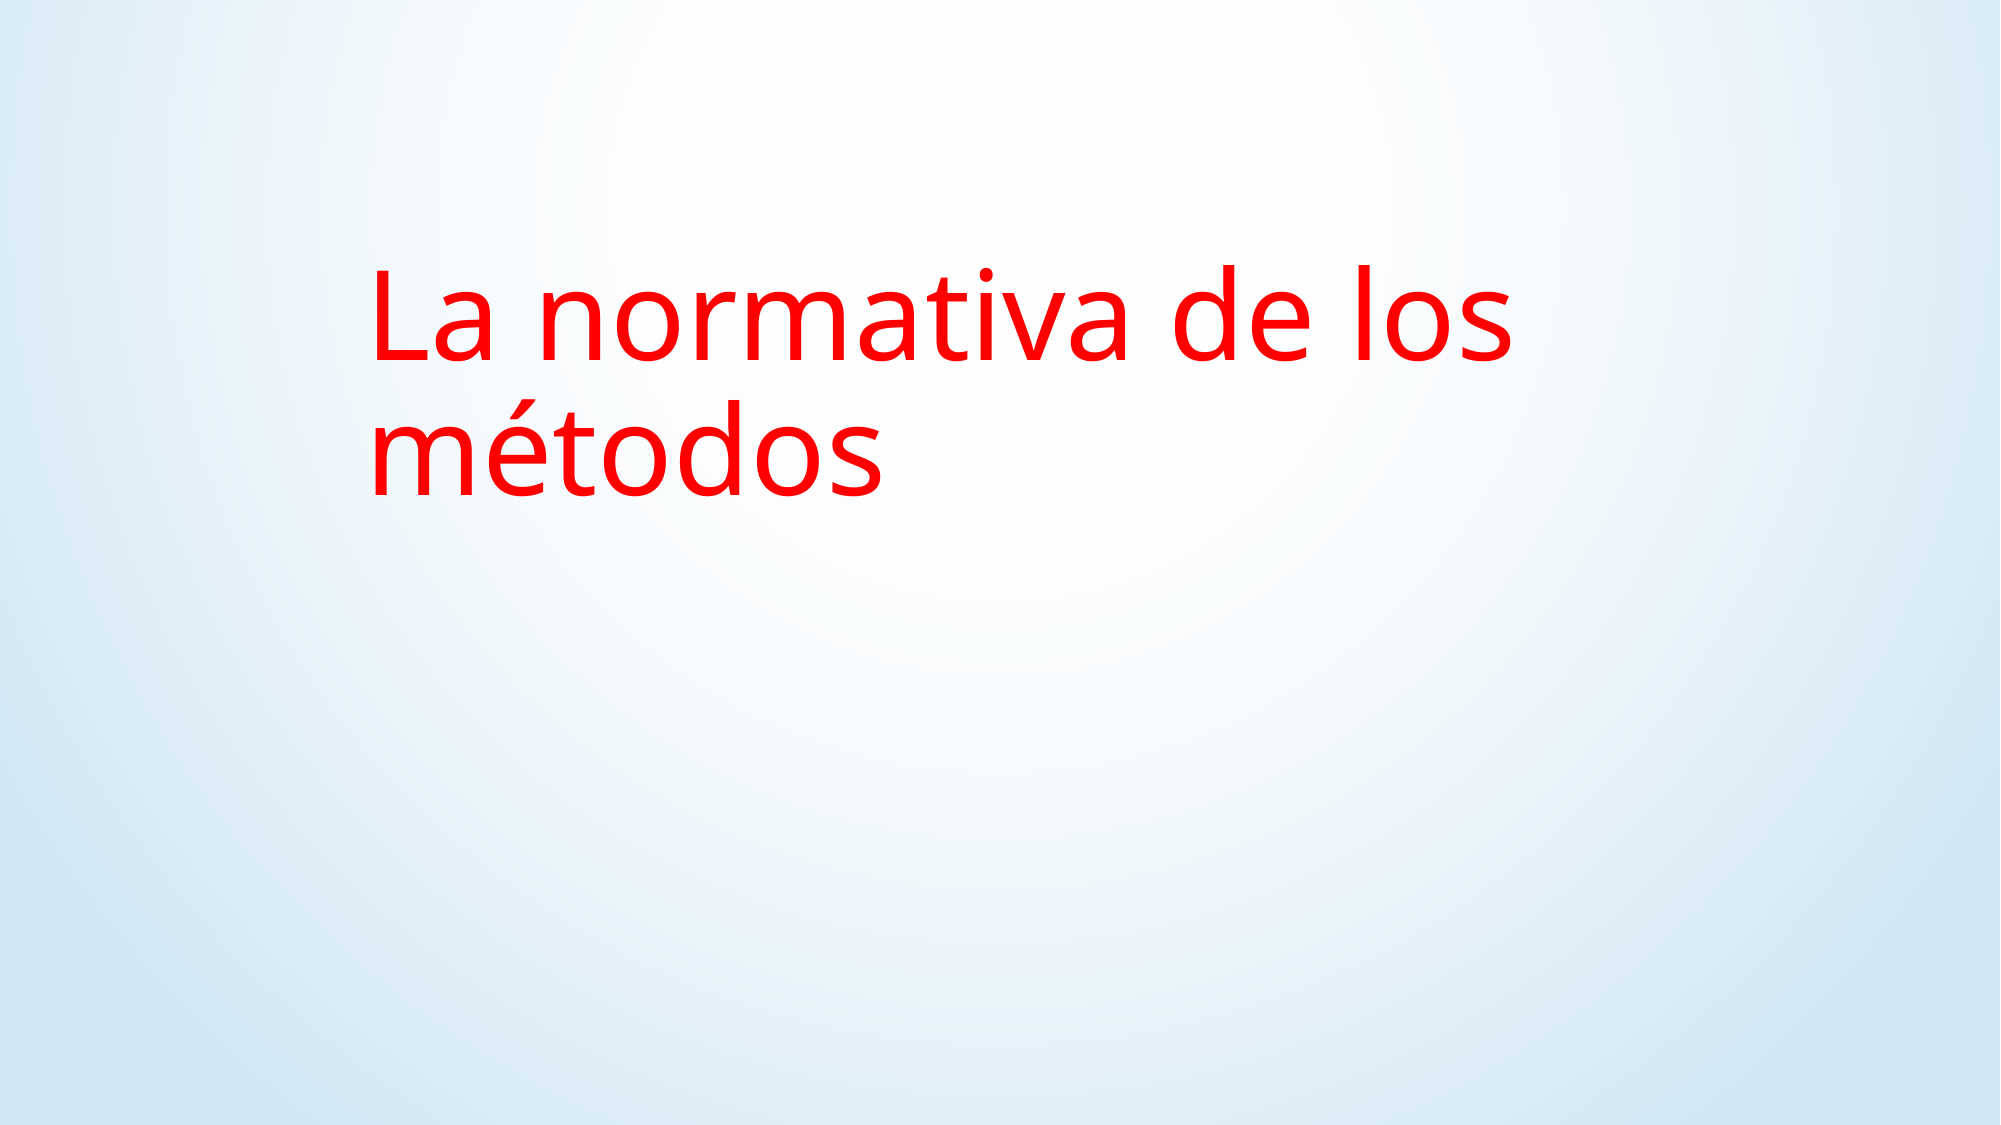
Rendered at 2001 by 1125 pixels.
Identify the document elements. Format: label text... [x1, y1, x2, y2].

title La normativa de los métodos [350, 244, 1793, 637]
picture [0, 0, 2000, 1125]
